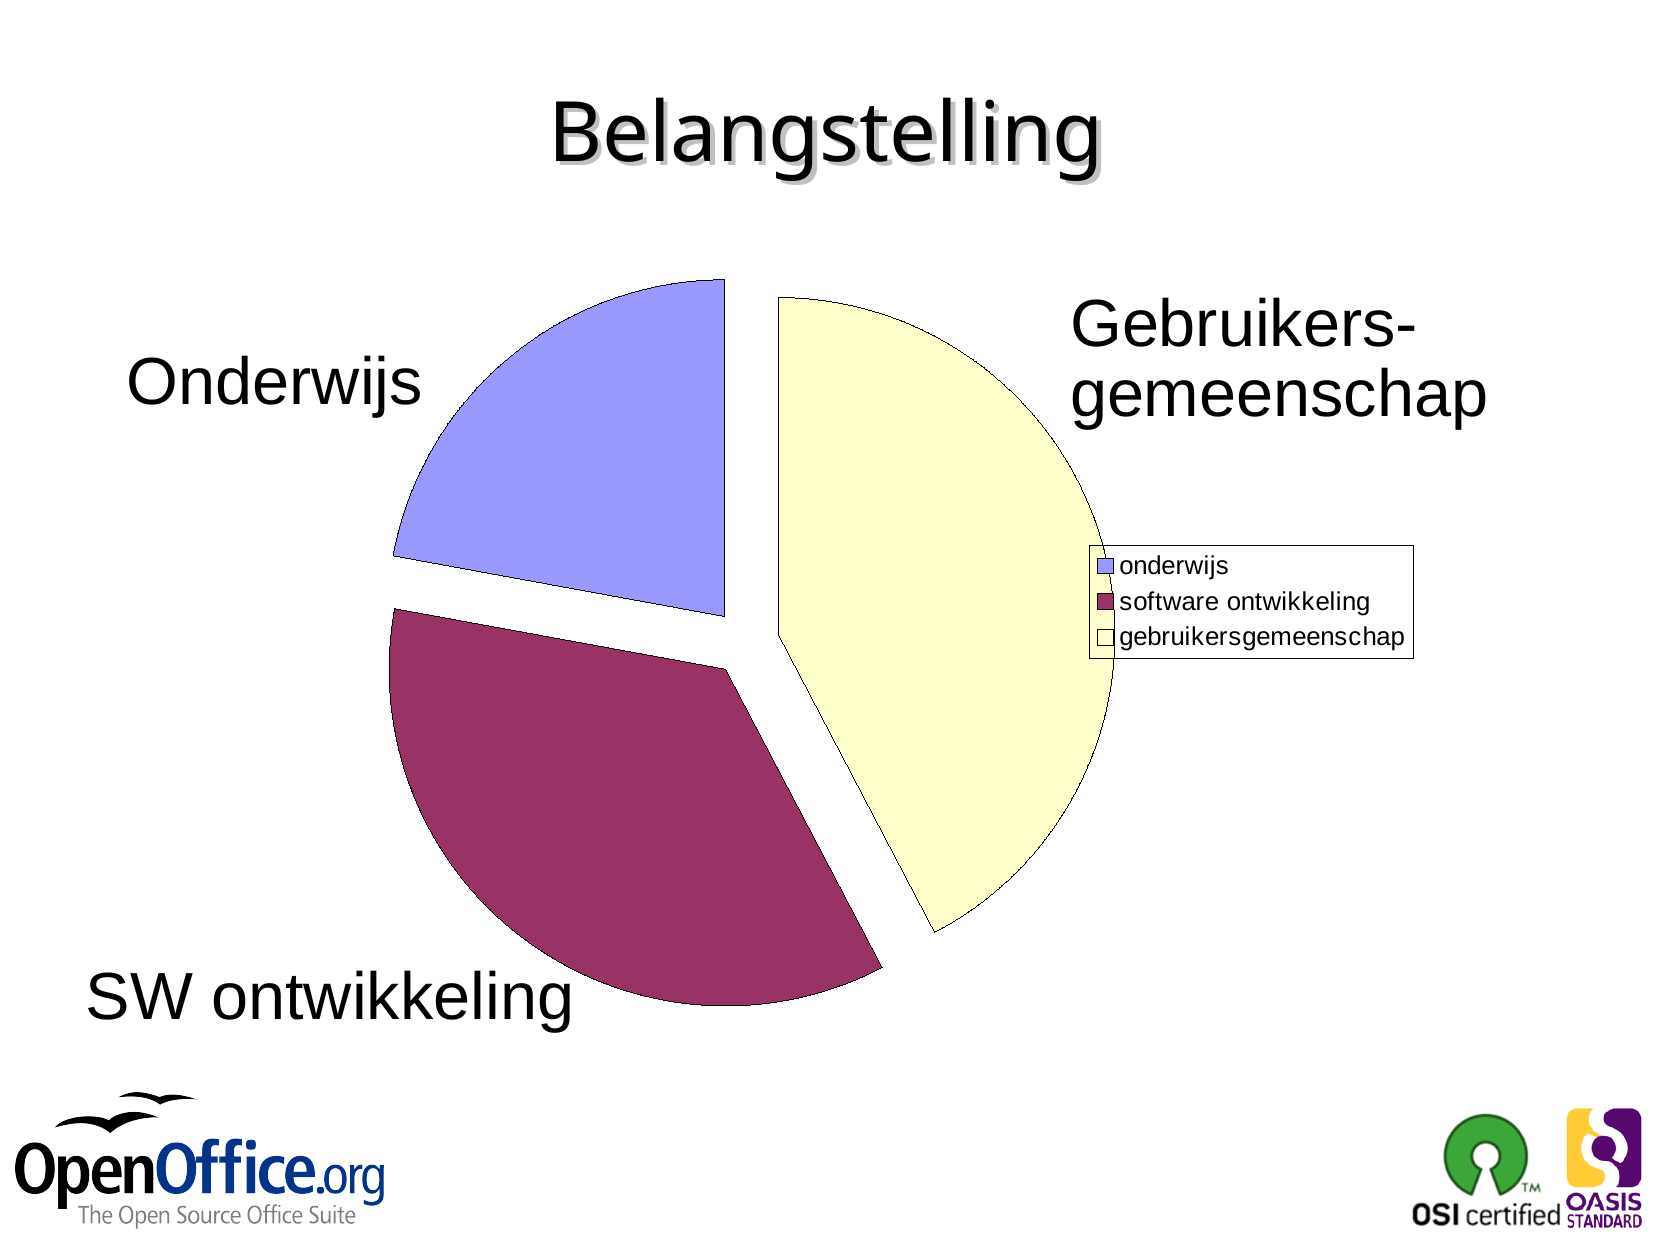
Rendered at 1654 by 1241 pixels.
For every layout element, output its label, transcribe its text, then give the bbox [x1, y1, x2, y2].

picture [15, 1092, 384, 1229]
picture [1405, 1102, 1654, 1238]
chart [354, 206, 1416, 1063]
title Belangstelling [82, 49, 1571, 207]
text_box Gebruikers- gemeenschap [1055, 283, 1504, 443]
text_box Onderwijs [112, 341, 439, 432]
text_box SW ontwikkeling [70, 956, 590, 1047]
